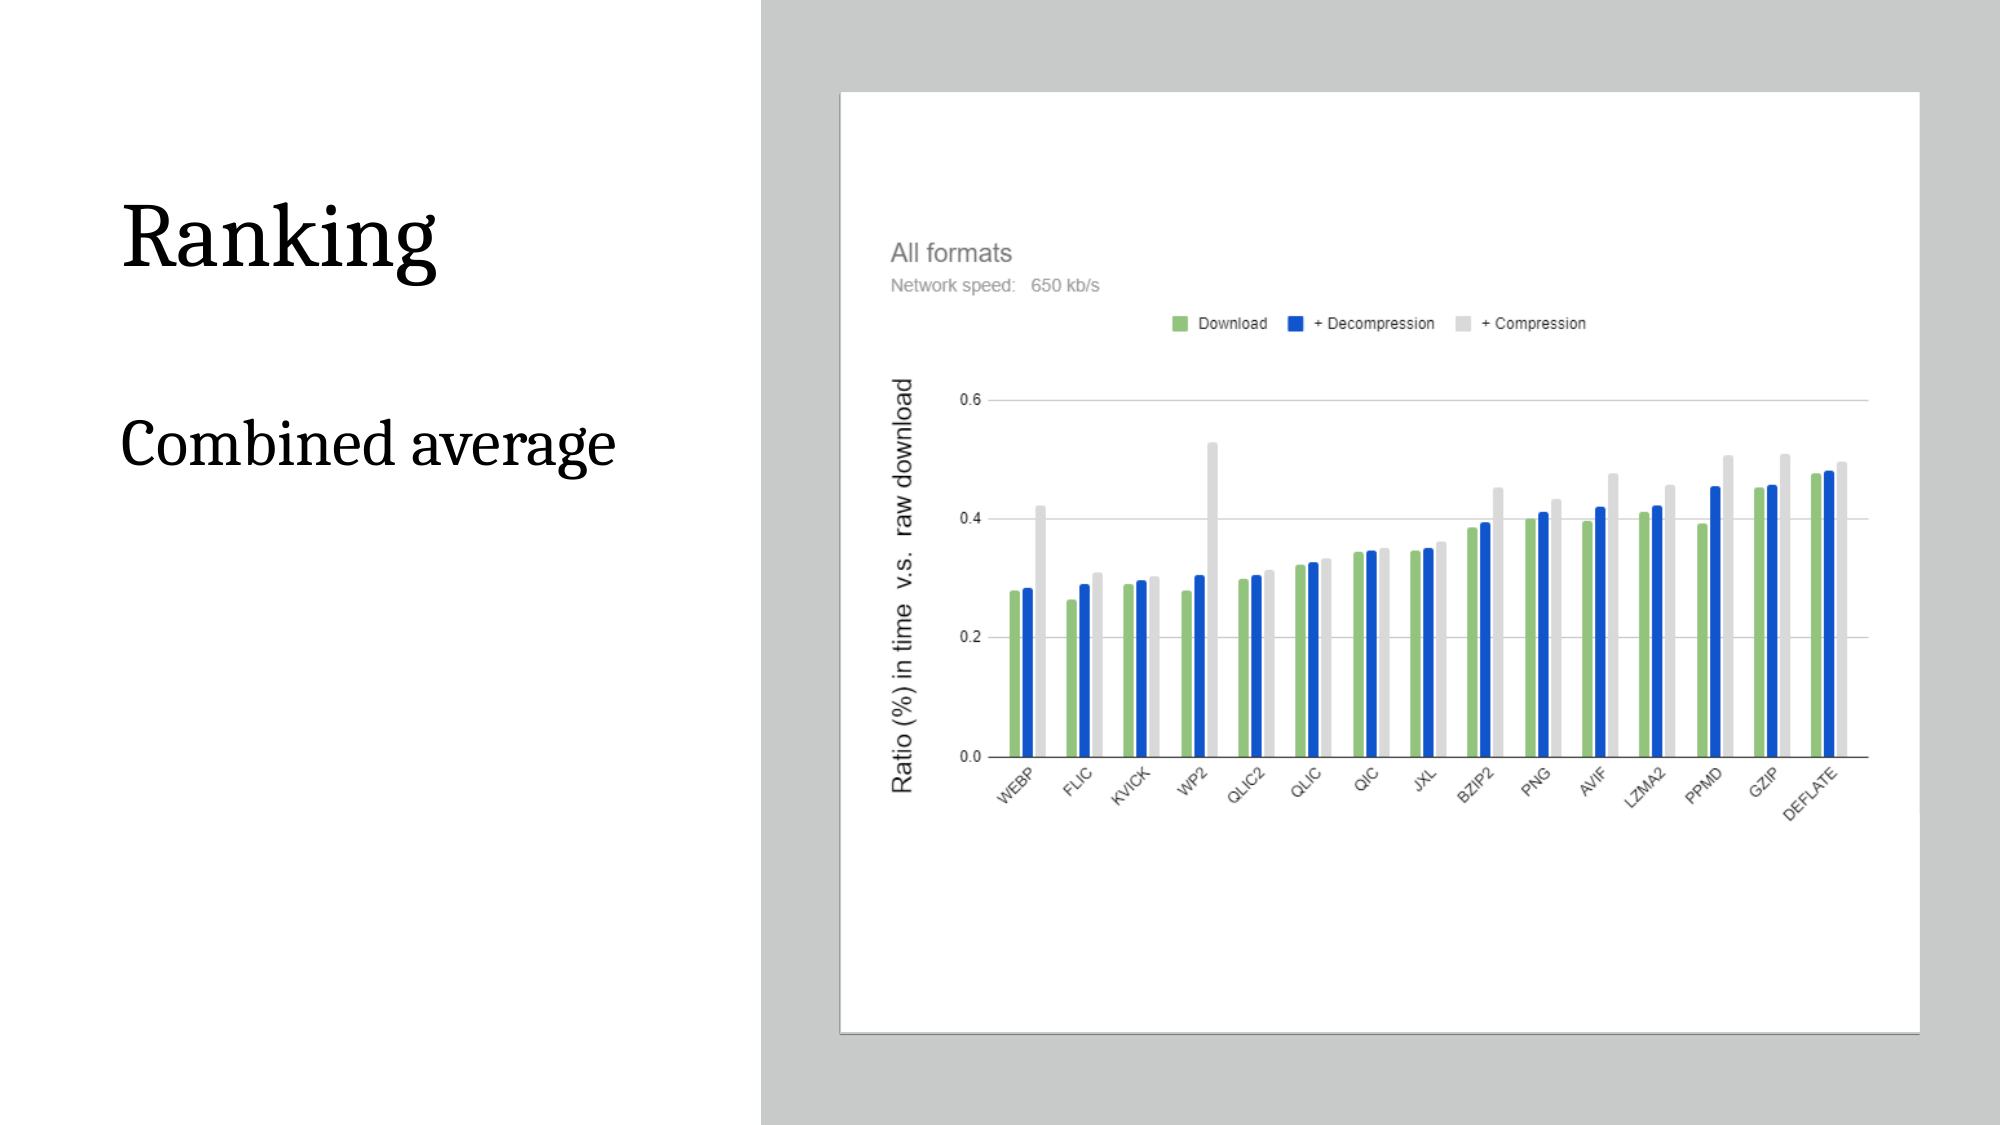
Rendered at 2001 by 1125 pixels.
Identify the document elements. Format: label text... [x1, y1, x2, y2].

text_box [761, 0, 2000, 1125]
list Combined average [106, 399, 682, 1021]
picture [865, 217, 1877, 845]
title Ranking [106, 103, 682, 370]
